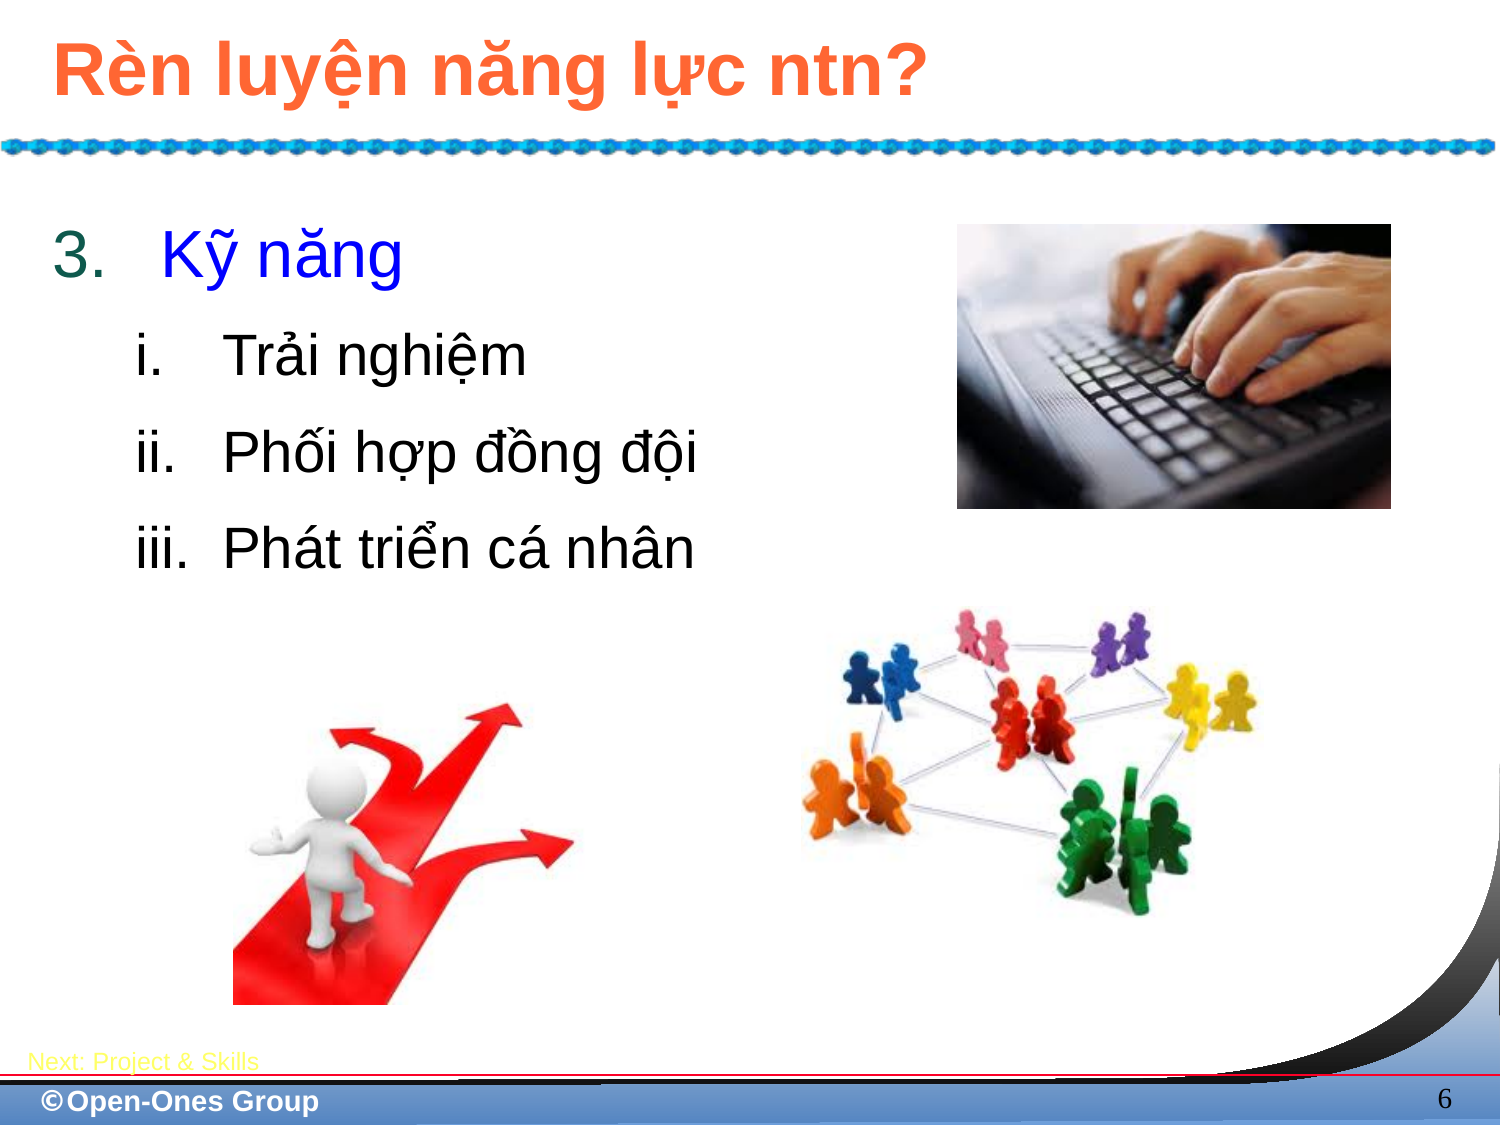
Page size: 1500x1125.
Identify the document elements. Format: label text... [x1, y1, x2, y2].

picture [233, 654, 585, 1006]
picture [957, 224, 1391, 509]
title Rèn luyện năng lực ntn? [37, 12, 1450, 118]
picture [0, 138, 1499, 157]
picture [801, 606, 1264, 923]
text_box Next: Project & Skills [12, 1037, 688, 1083]
list Kỹ năng Trải nghiệm Phối hợp đồng đội Phát triển cá nhân [37, 187, 1450, 1006]
